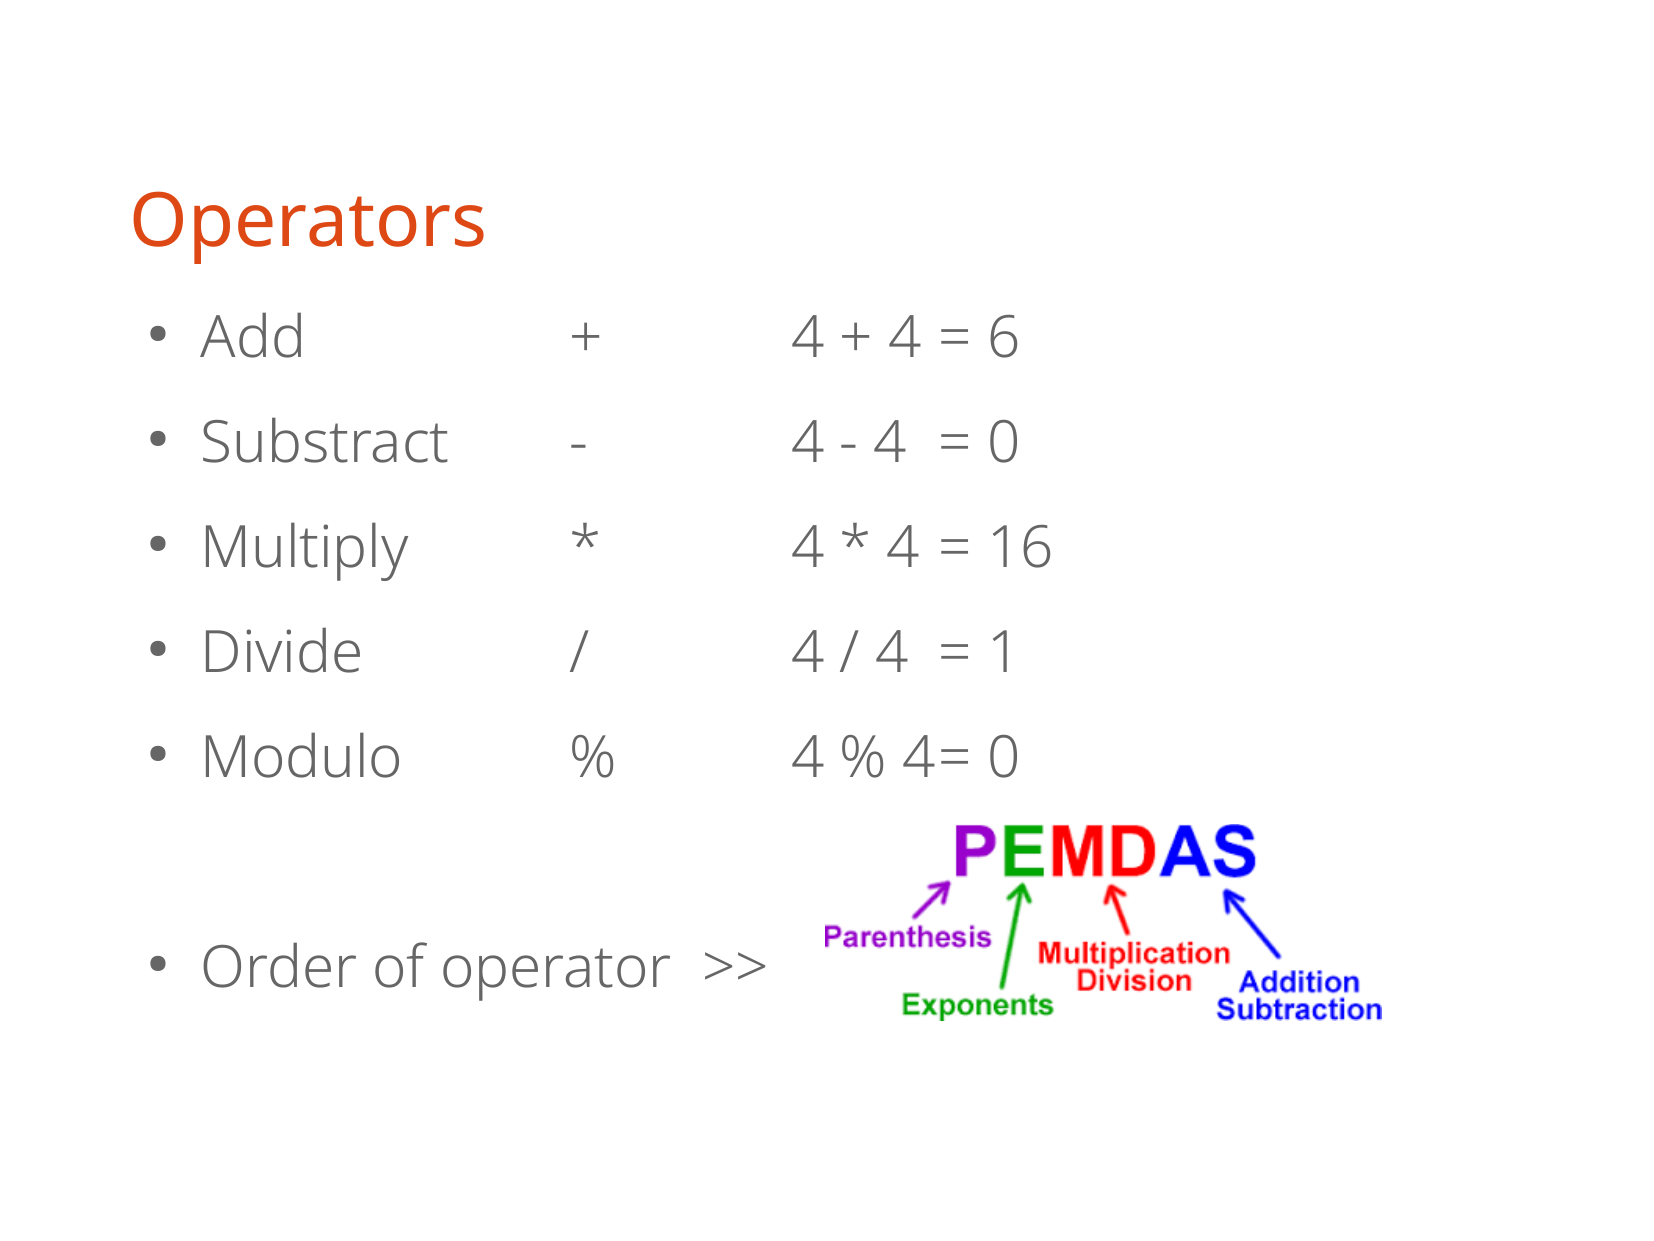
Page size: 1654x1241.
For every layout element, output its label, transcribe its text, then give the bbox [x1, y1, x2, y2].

picture [825, 824, 1382, 1021]
list Add + 4 + 4 = 6 Substract - 4 - 4 = 0 Multiply * 4 * 4 = 16 Divide / 4 / 4 = 1 Modulo % 4 % 4 = 0 Order of operator >> [129, 295, 1518, 1010]
title Operators [129, 153, 1518, 281]
